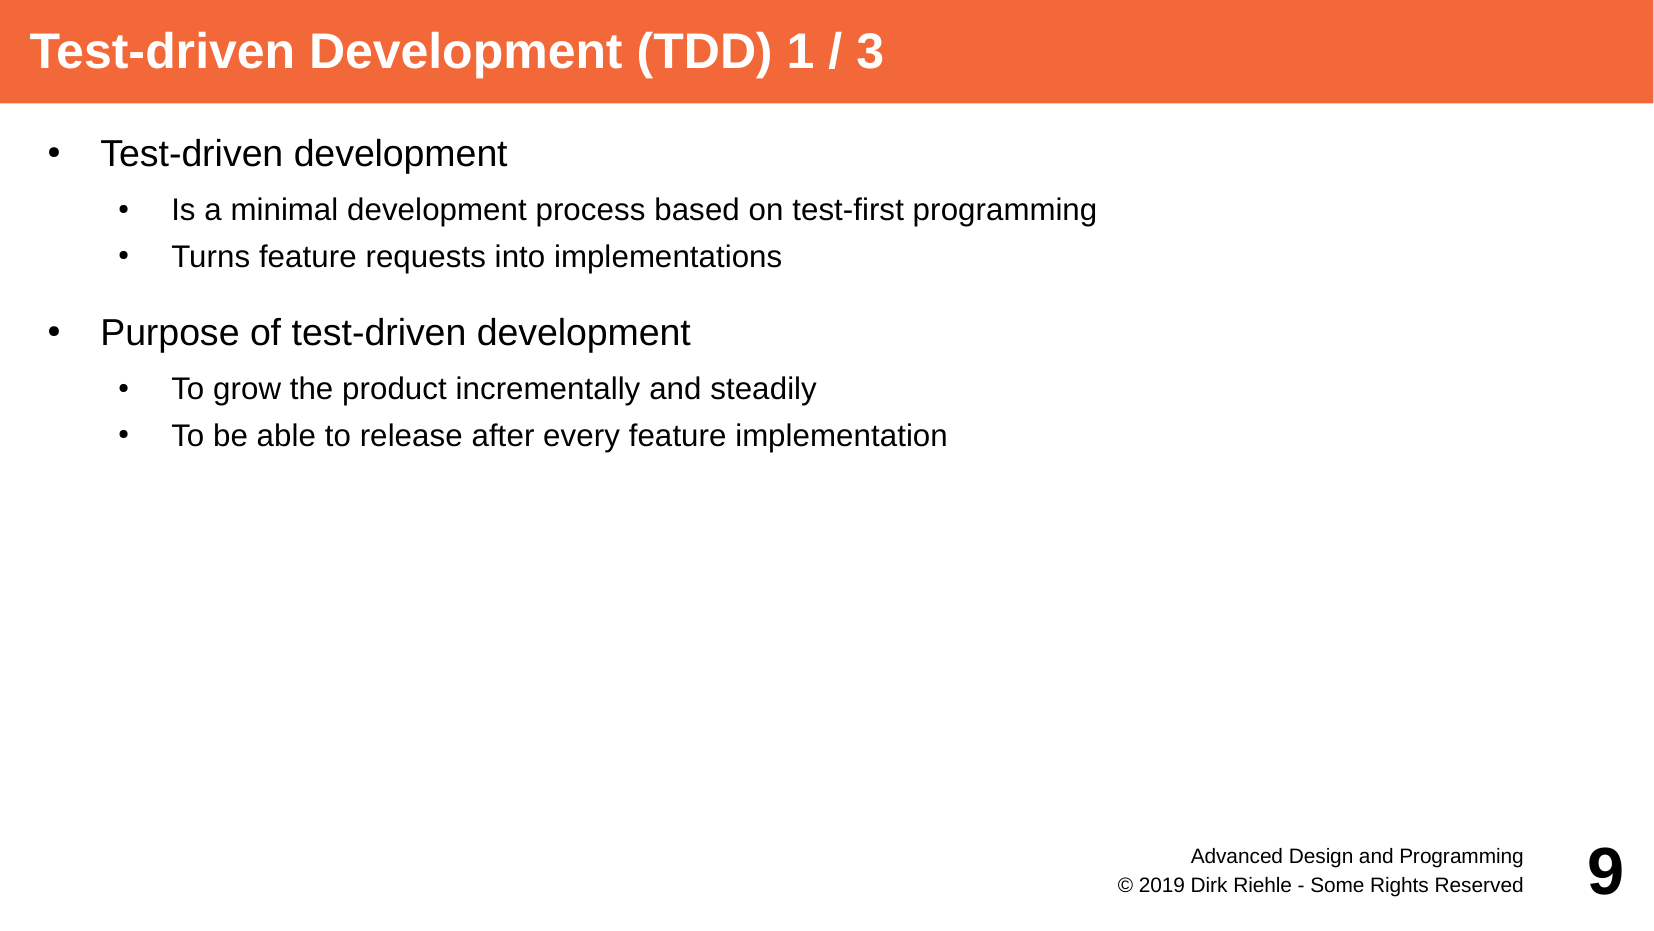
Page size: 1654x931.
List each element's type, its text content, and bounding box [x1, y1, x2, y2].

title Test-driven Development (TDD) 1 / 3 [0, 0, 1654, 104]
list Test-driven development Is a minimal development process based on test-first programming Turns feature requests into implementations Purpose of test-driven development To grow the product incrementally and steadily To be able to release after every feature implementation [29, 132, 1625, 813]
